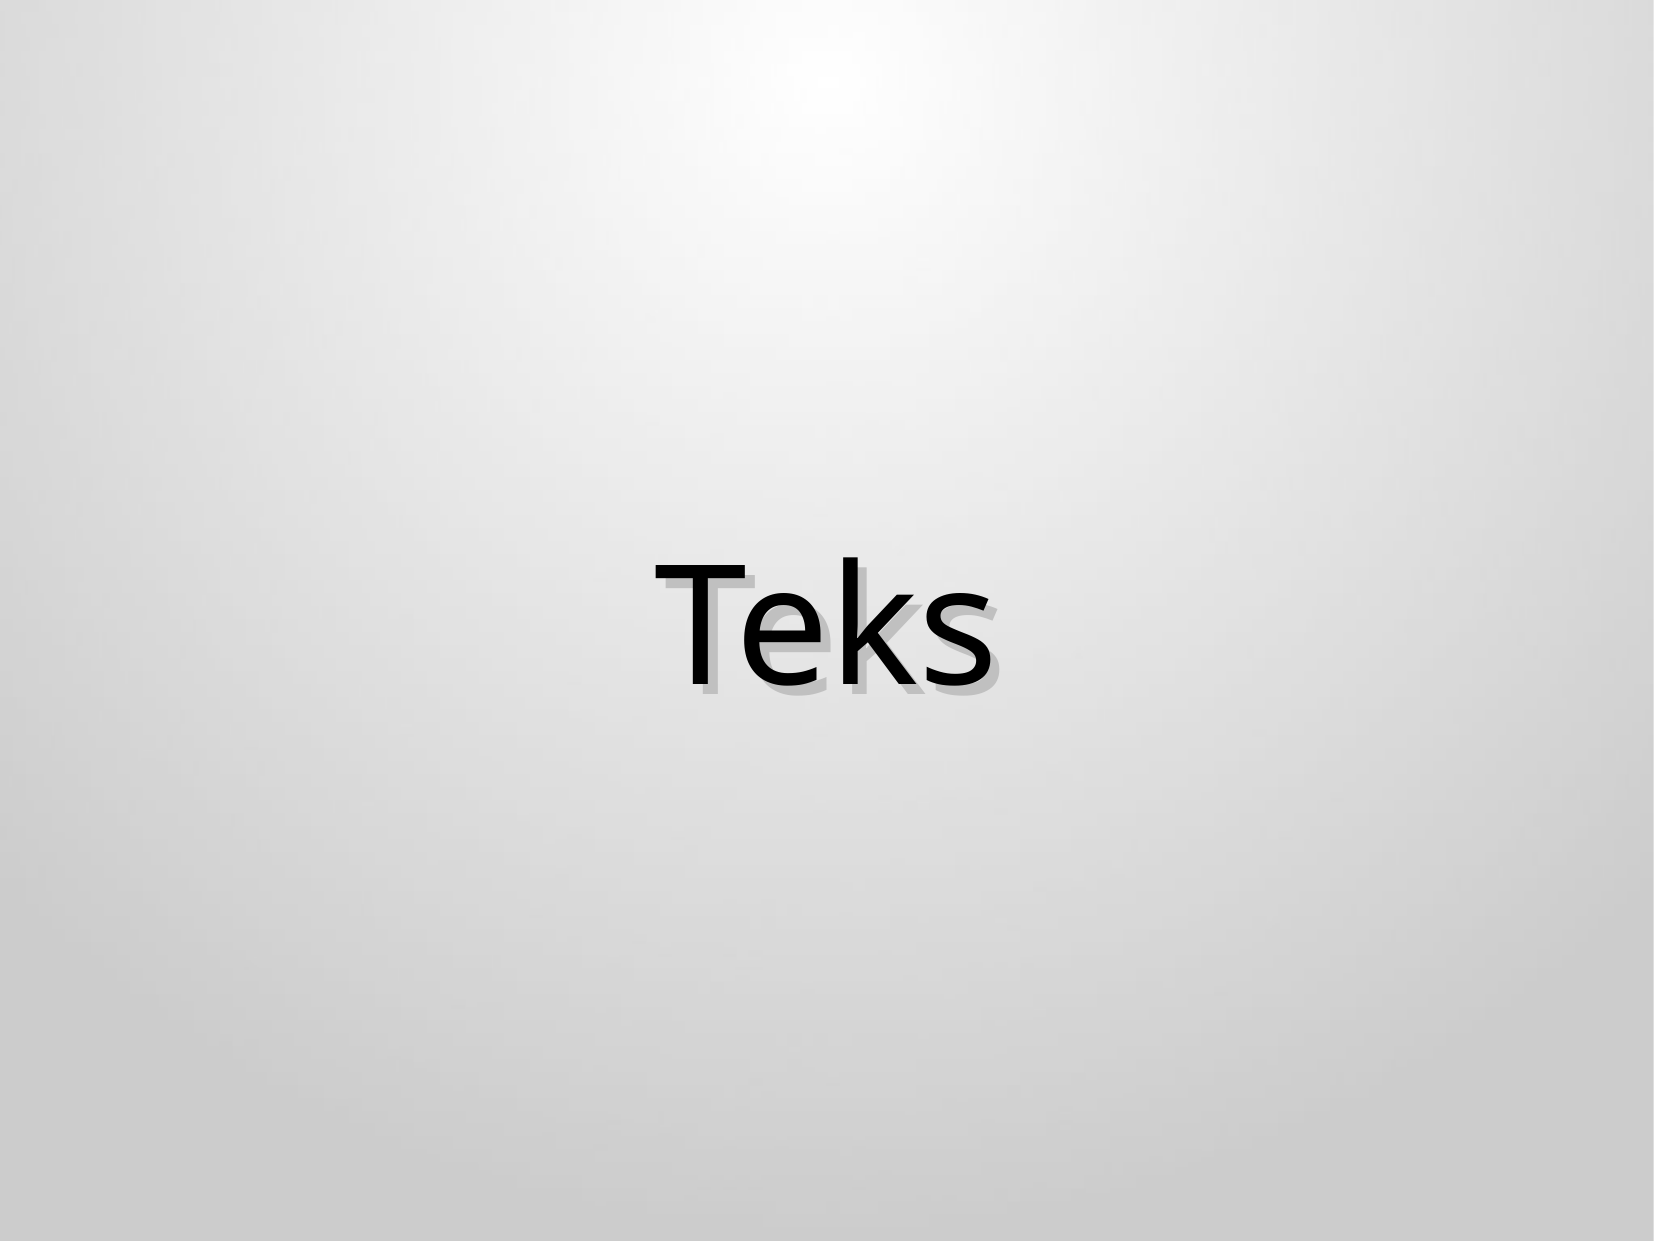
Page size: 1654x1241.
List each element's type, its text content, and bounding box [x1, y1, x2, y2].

picture [0, 0, 1654, 1241]
title Teks [82, 516, 1571, 724]
